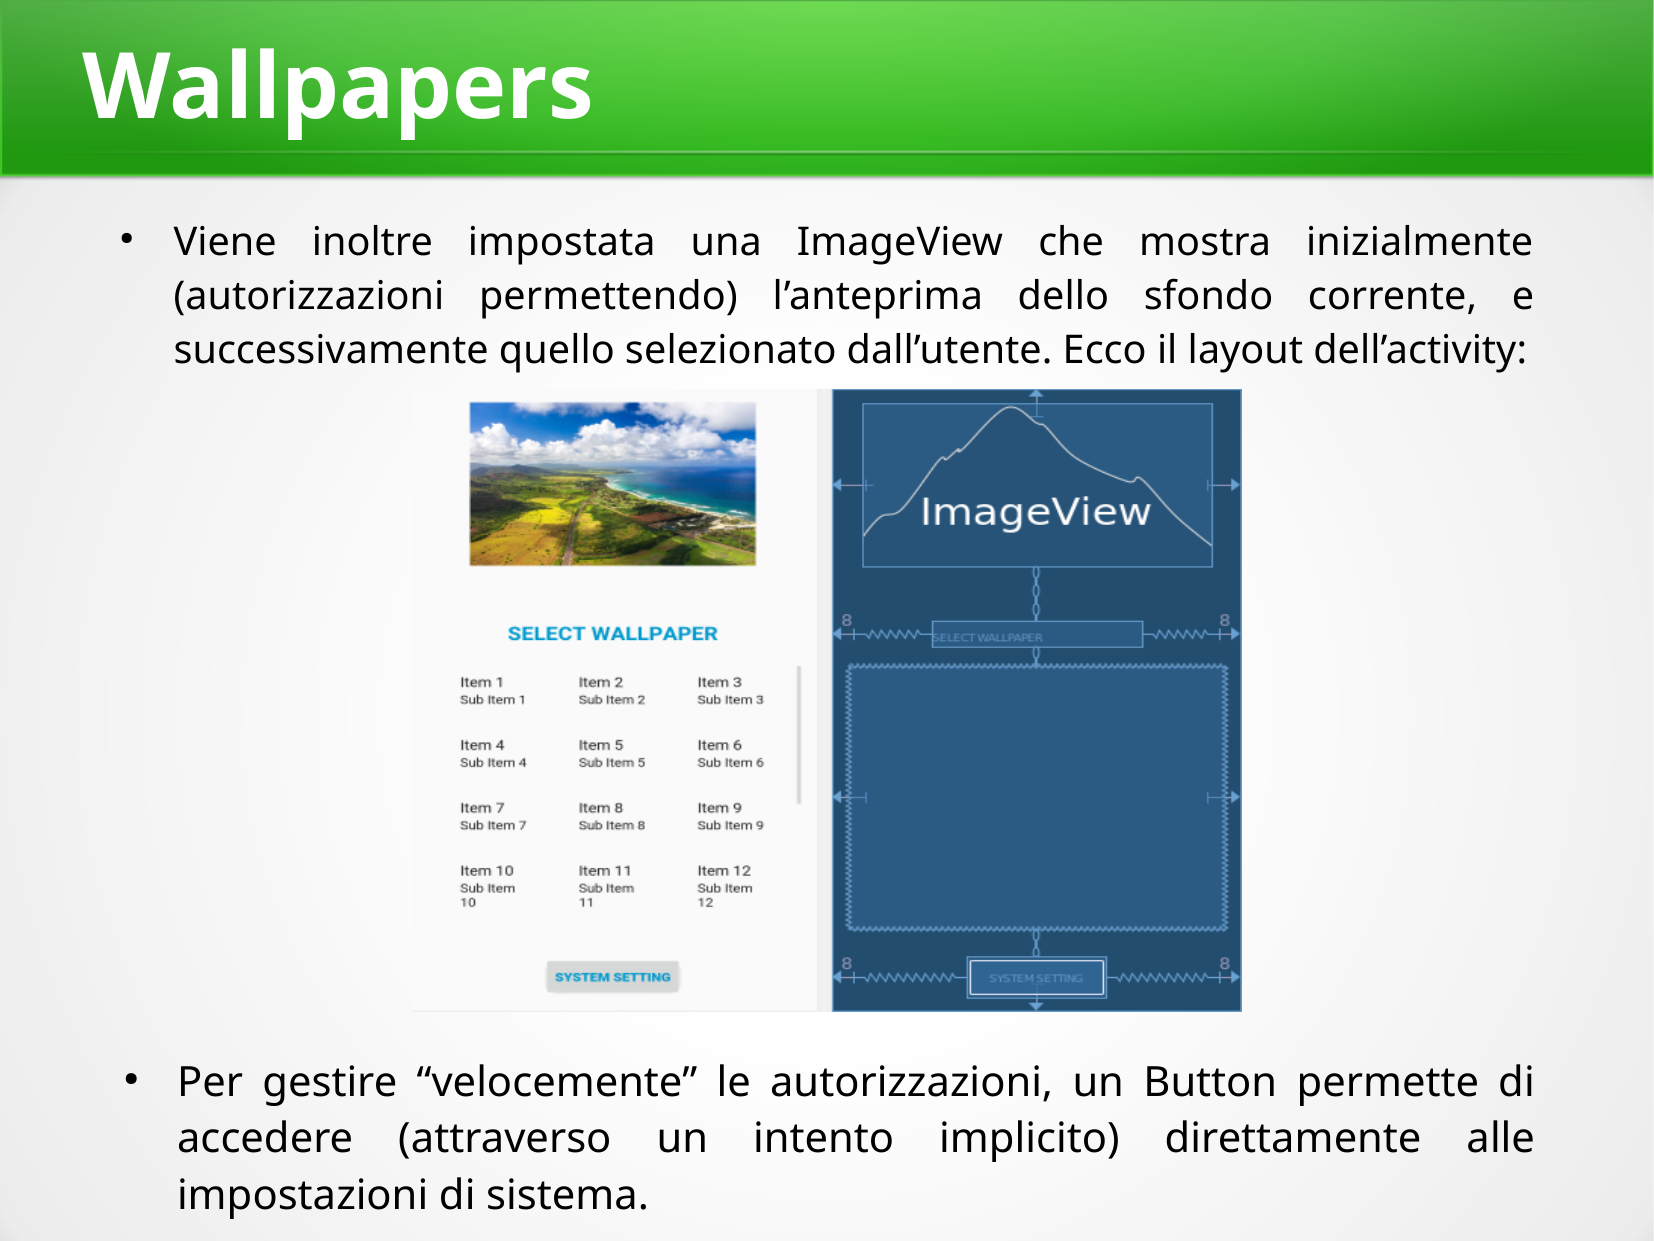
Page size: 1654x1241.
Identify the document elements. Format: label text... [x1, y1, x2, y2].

title Wallpapers [82, 11, 1571, 154]
list Per gestire “velocemente” le autorizzazioni, un Button permette di accedere (attraverso un intento implicito) direttamente alle impostazioni di sistema. [106, 1051, 1536, 1234]
list Viene inoltre impostata una ImageView che mostra inizialmente (autorizzazioni permettendo) l’anteprima dello sfondo corrente, e successivamente quello selezionato dall’utente. Ecco il layout dell’activity: [106, 212, 1536, 390]
picture [0, 0, 1654, 1241]
